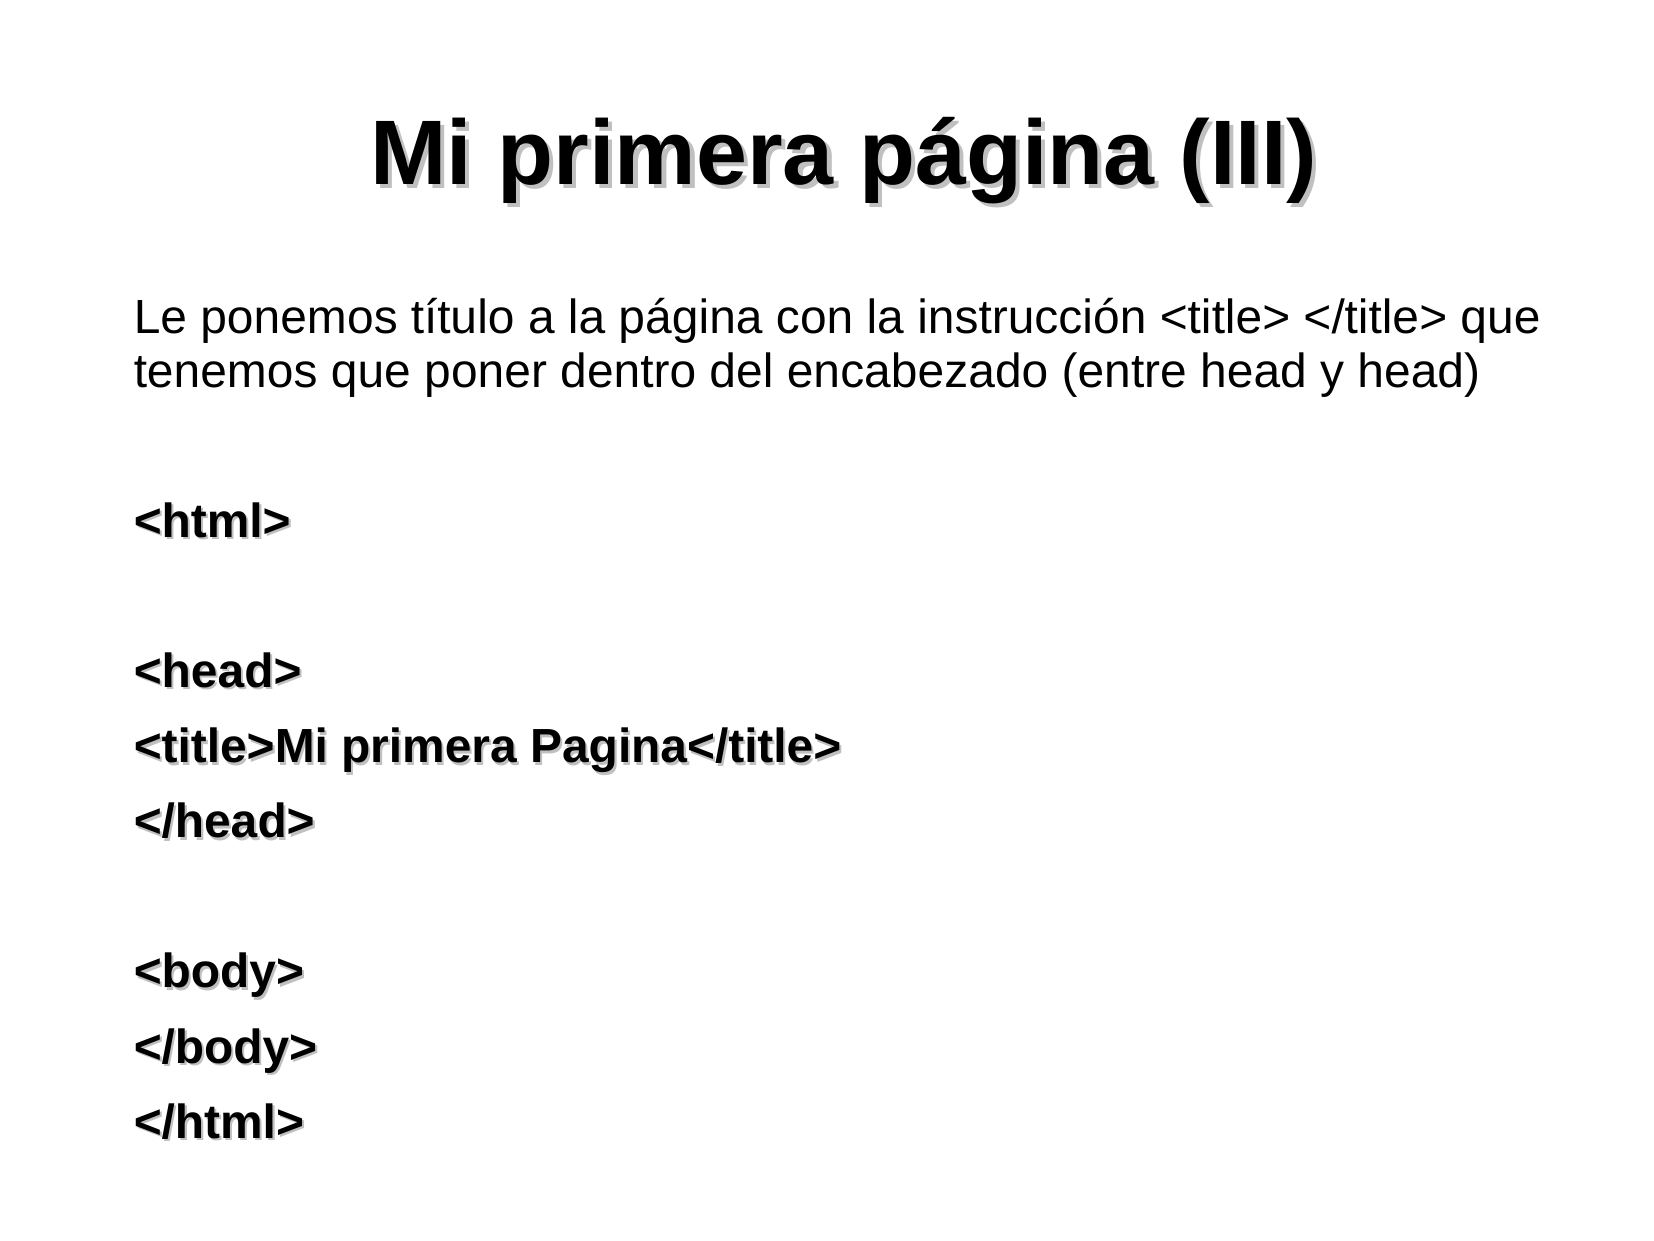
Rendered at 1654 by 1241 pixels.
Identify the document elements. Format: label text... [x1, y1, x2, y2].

list Le ponemos título a la página con la instrucción <title> </title> que tenemos que poner dentro del encabezado (entre head y head) <html> <head> <title>Mi primera Pagina</title> </head> <body> </body> </html> [82, 290, 1571, 1170]
title Mi primera página (III) [82, 49, 1571, 257]
